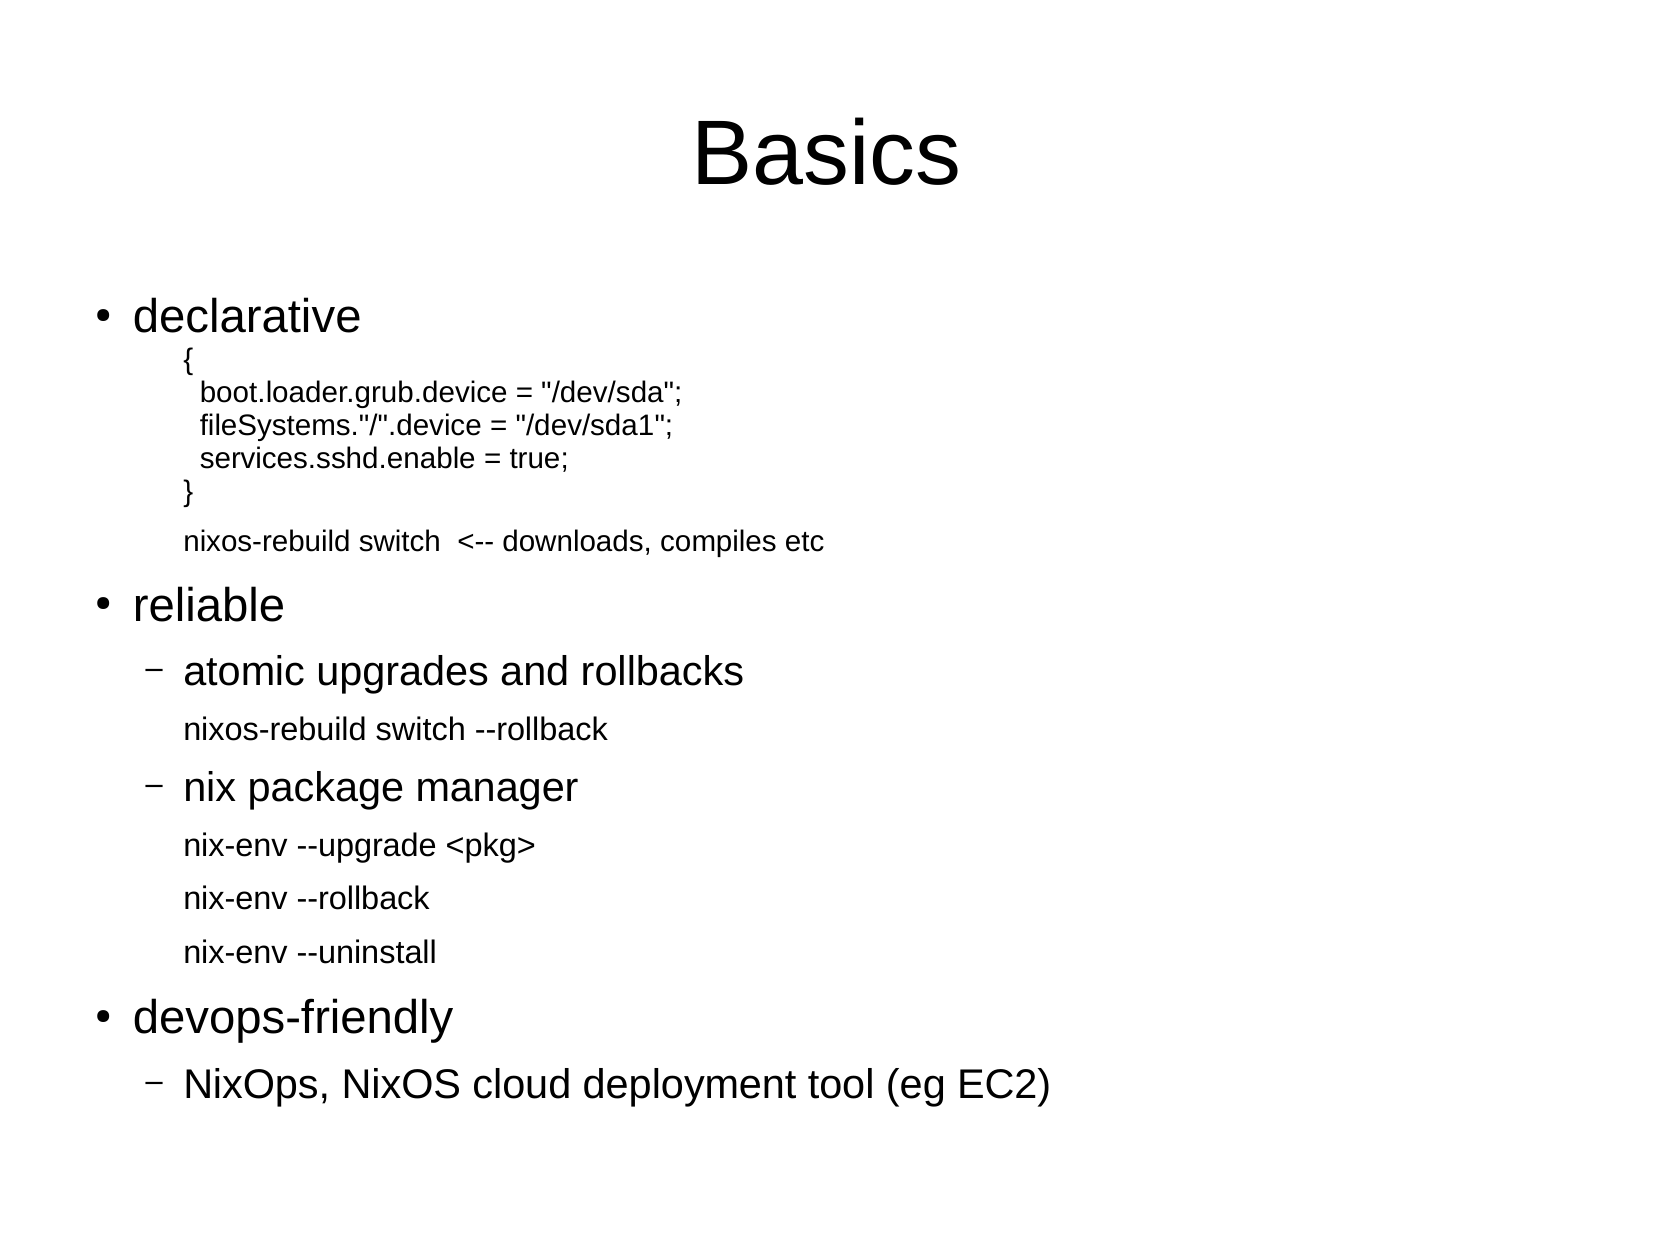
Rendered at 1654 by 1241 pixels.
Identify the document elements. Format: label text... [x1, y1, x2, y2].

list declarative { boot.loader.grub.device = "/dev/sda"; fileSystems."/".device = "/dev/sda1"; services.sshd.enable = true; } nixos-rebuild switch <-- downloads, compiles etc reliable atomic upgrades and rollbacks nixos-rebuild switch --rollback nix package manager nix-env --upgrade <pkg> nix-env --rollback nix-env --uninstall devops-friendly NixOps, NixOS cloud deployment tool (eg EC2) [82, 290, 1571, 1111]
title Basics [82, 49, 1571, 257]
